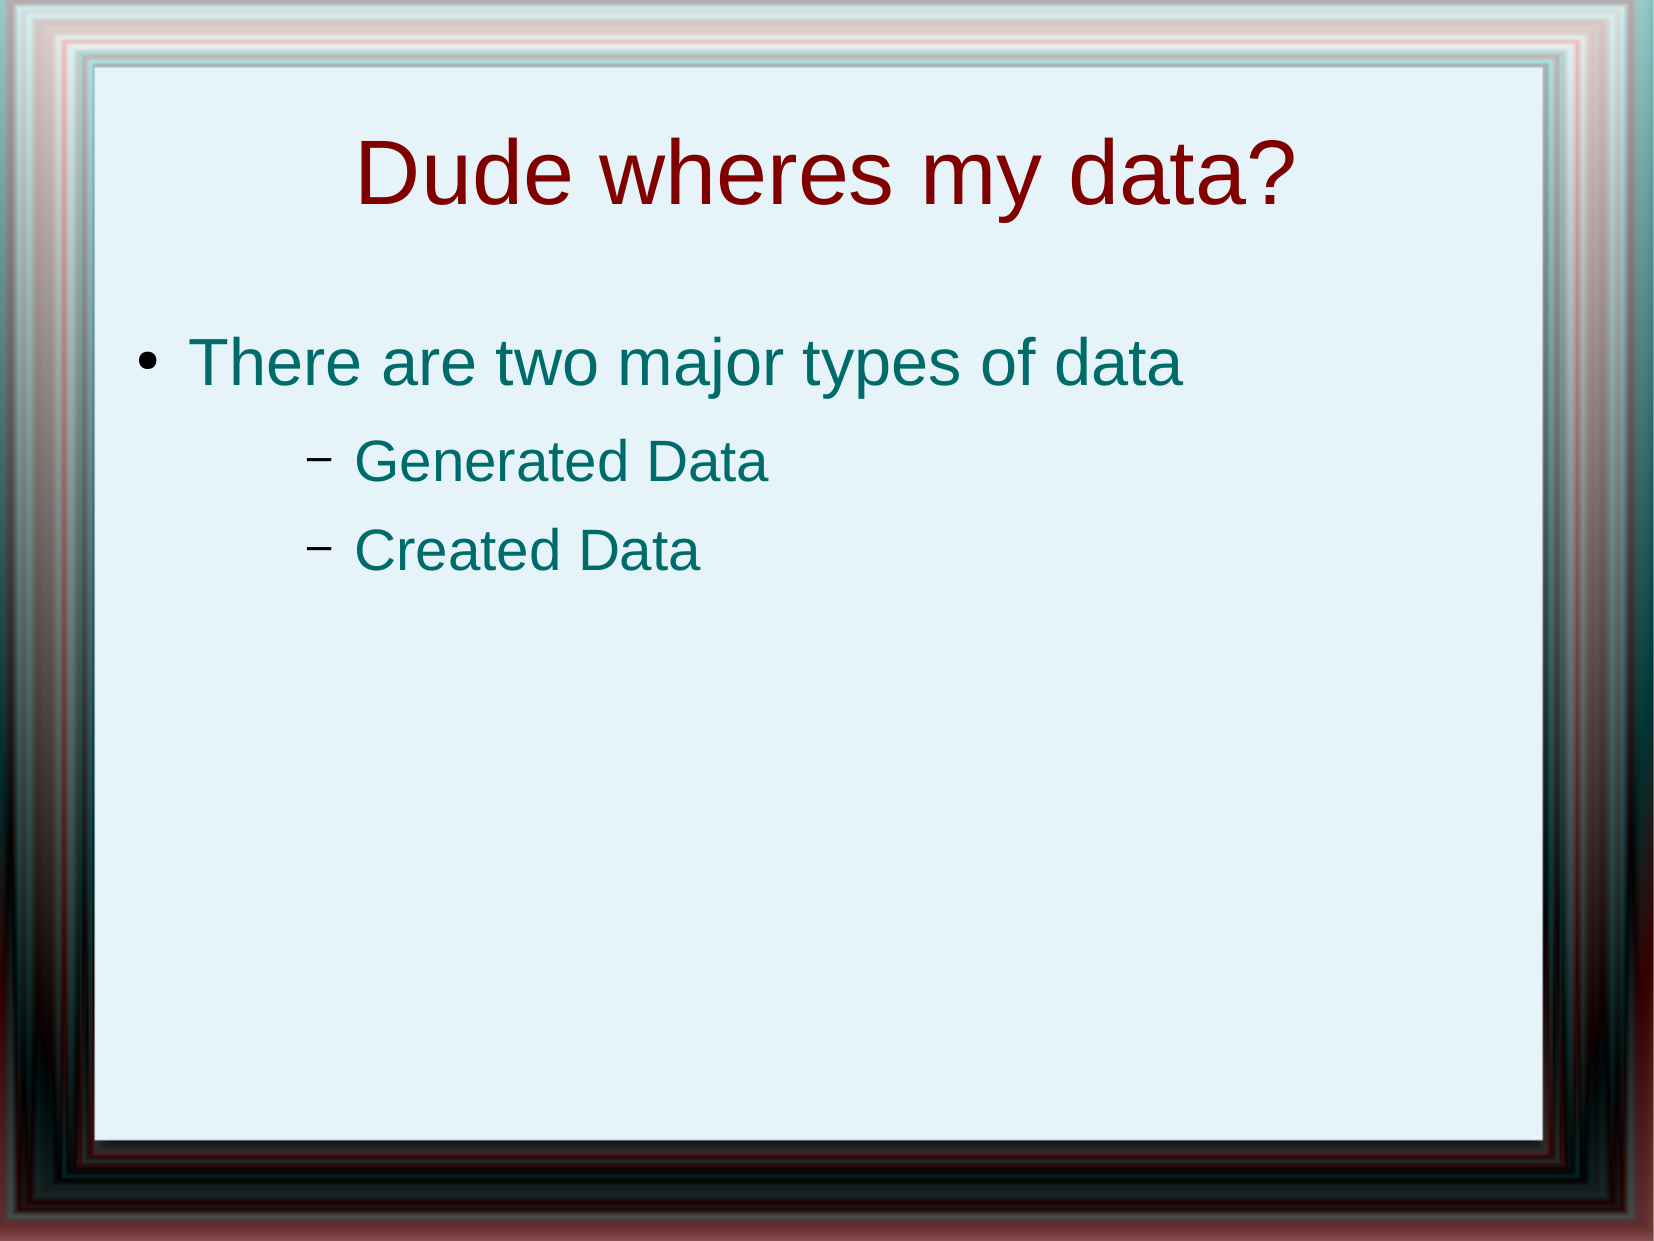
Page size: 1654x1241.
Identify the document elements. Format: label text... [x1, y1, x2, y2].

picture [0, 0, 1654, 1241]
list There are two major types of data Generated Data Created Data [118, 324, 1506, 1129]
title Dude wheres my data? [118, 95, 1536, 250]
